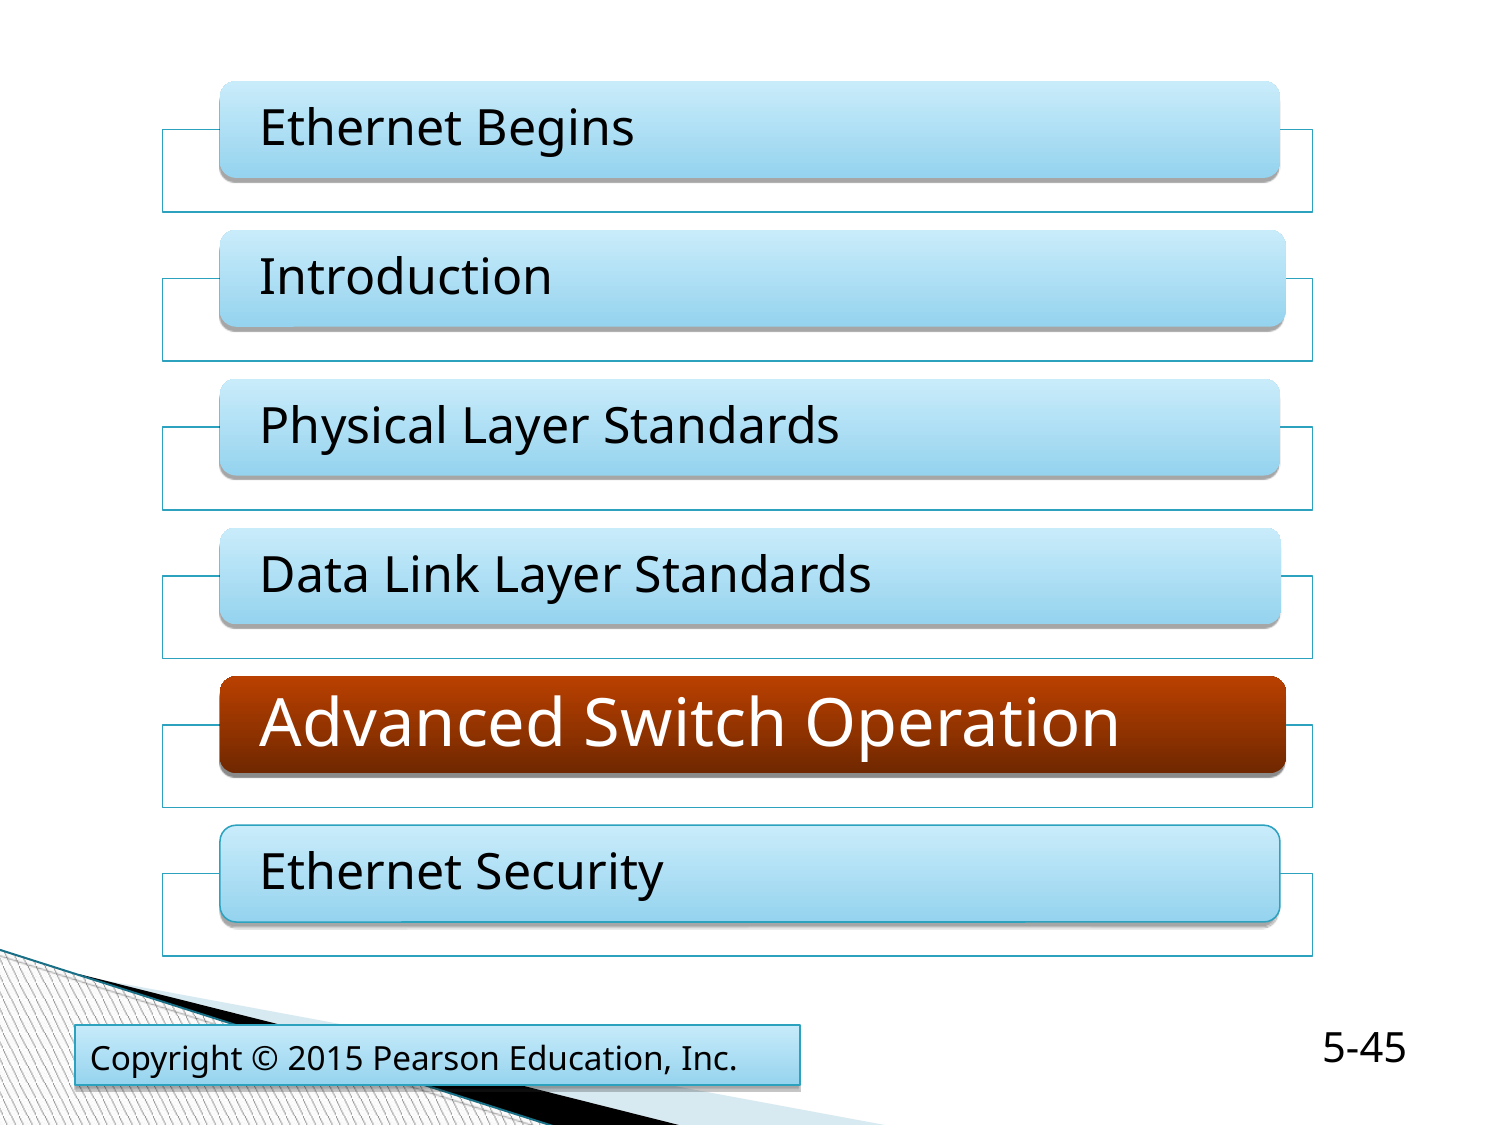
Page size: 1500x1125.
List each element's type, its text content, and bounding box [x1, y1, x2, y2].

text_box Advanced Switch Operation [219, 676, 1286, 774]
text_box [162, 129, 1313, 213]
text_box [162, 724, 1313, 808]
text_box Data Link Layer Standards [219, 527, 1282, 625]
text_box Ethernet Security [219, 825, 1280, 923]
text_box [162, 873, 1313, 957]
picture [0, 952, 543, 1125]
text_box Introduction [219, 229, 1286, 327]
text_box Physical Layer Standards [219, 378, 1280, 476]
text_box Ethernet Begins [219, 81, 1280, 178]
footer Copyright © 2015 Pearson Education, Inc. [75, 1025, 800, 1085]
slide_number 5-<number> [1262, 1025, 1423, 1085]
text_box [162, 427, 1313, 510]
text_box [162, 278, 1313, 361]
text_box [162, 575, 1313, 659]
